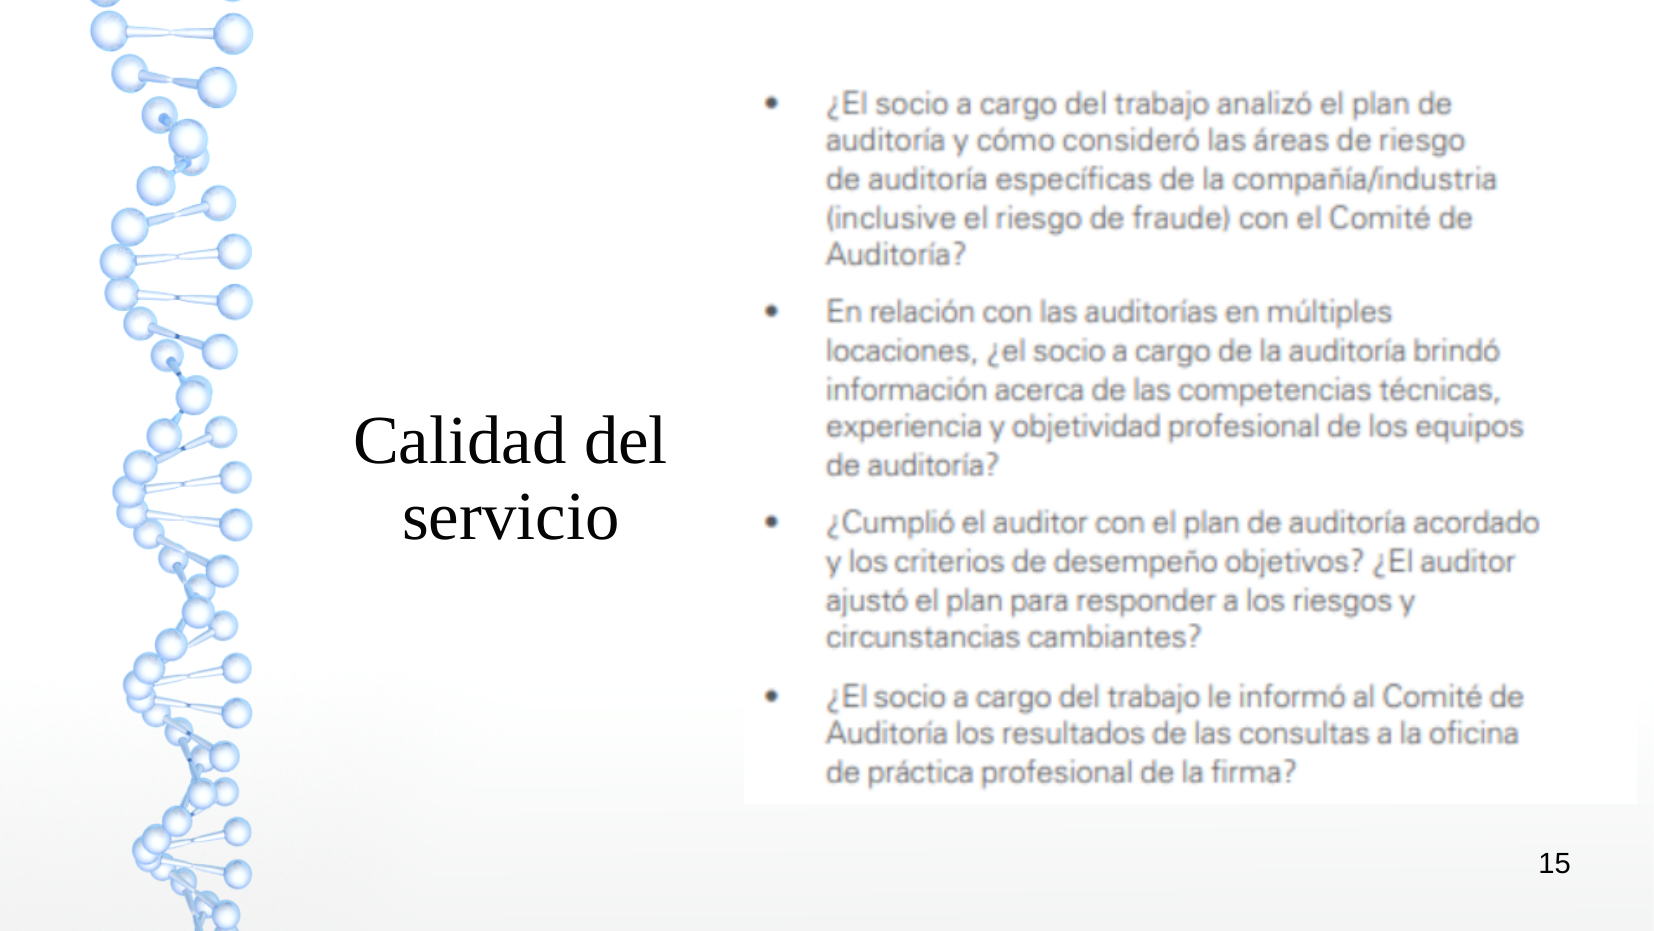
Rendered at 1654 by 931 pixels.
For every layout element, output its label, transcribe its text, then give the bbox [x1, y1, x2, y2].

title Calidad del servicio [271, 401, 744, 556]
picture [0, 0, 1654, 931]
